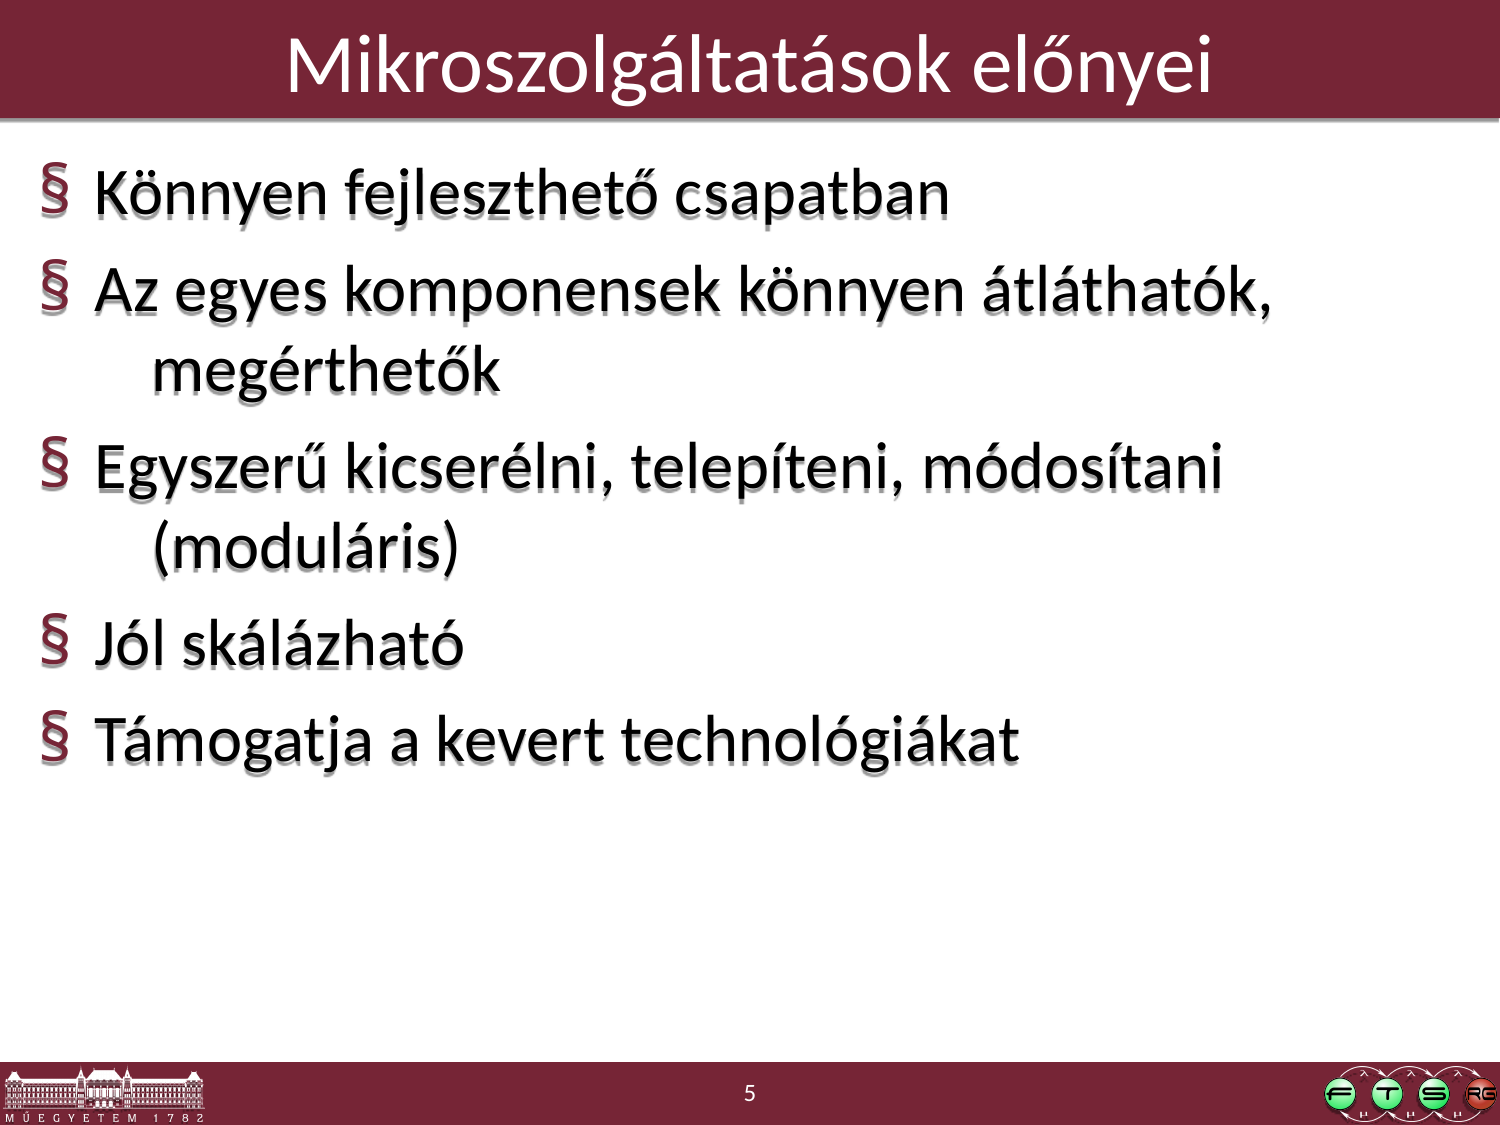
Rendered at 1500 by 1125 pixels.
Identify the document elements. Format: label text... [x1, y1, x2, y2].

text_box 5 [581, 1061, 919, 1122]
list Könnyen fejleszthető csapatban Az egyes komponensek könnyen átláthatók, megérthetők Egyszerű kicserélni, telepíteni, módosítani (moduláris) Jól skálázható Támogatja a kevert technológiákat [23, 140, 1477, 1048]
title Mikroszolgáltatások előnyei [0, 0, 1500, 119]
